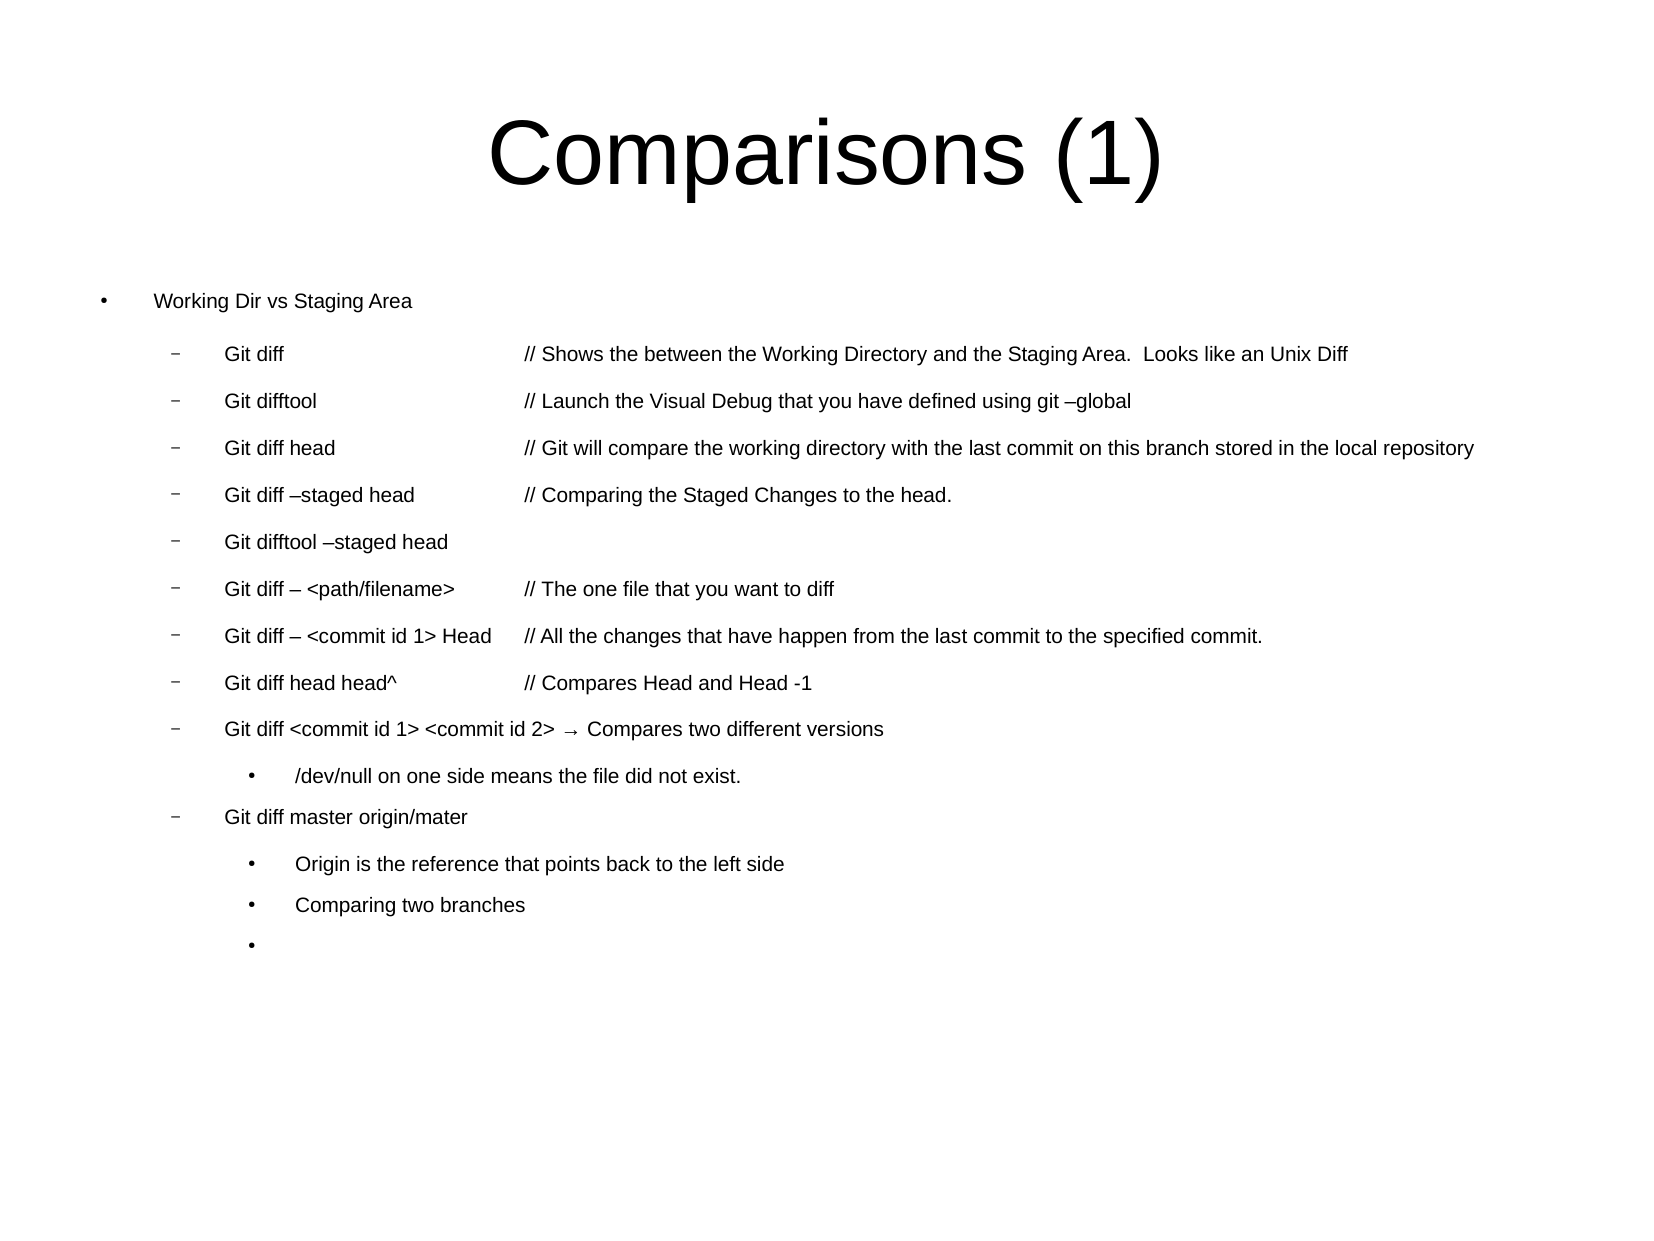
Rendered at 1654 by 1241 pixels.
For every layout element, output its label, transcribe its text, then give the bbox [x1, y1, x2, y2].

list Working Dir vs Staging Area Git diff // Shows the between the Working Directory and the Staging Area. Looks like an Unix Diff Git difftool // Launch the Visual Debug that you have defined using git –global Git diff head // Git will compare the working directory with the last commit on this branch stored in the local repository Git diff –staged head // Comparing the Staged Changes to the head. Git difftool –staged head Git diff – <path/filename> // The one file that you want to diff Git diff – <commit id 1> Head // All the changes that have happen from the last commit to the specified commit. Git diff head head^ // Compares Head and Head -1 Git diff <commit id 1> <commit id 2> → Compares two different versions /dev/null on one side means the file did not exist. Git diff master origin/mater Origin is the reference that points back to the left side Comparing two branches [82, 290, 1571, 1216]
title Comparisons (1) [82, 49, 1571, 257]
